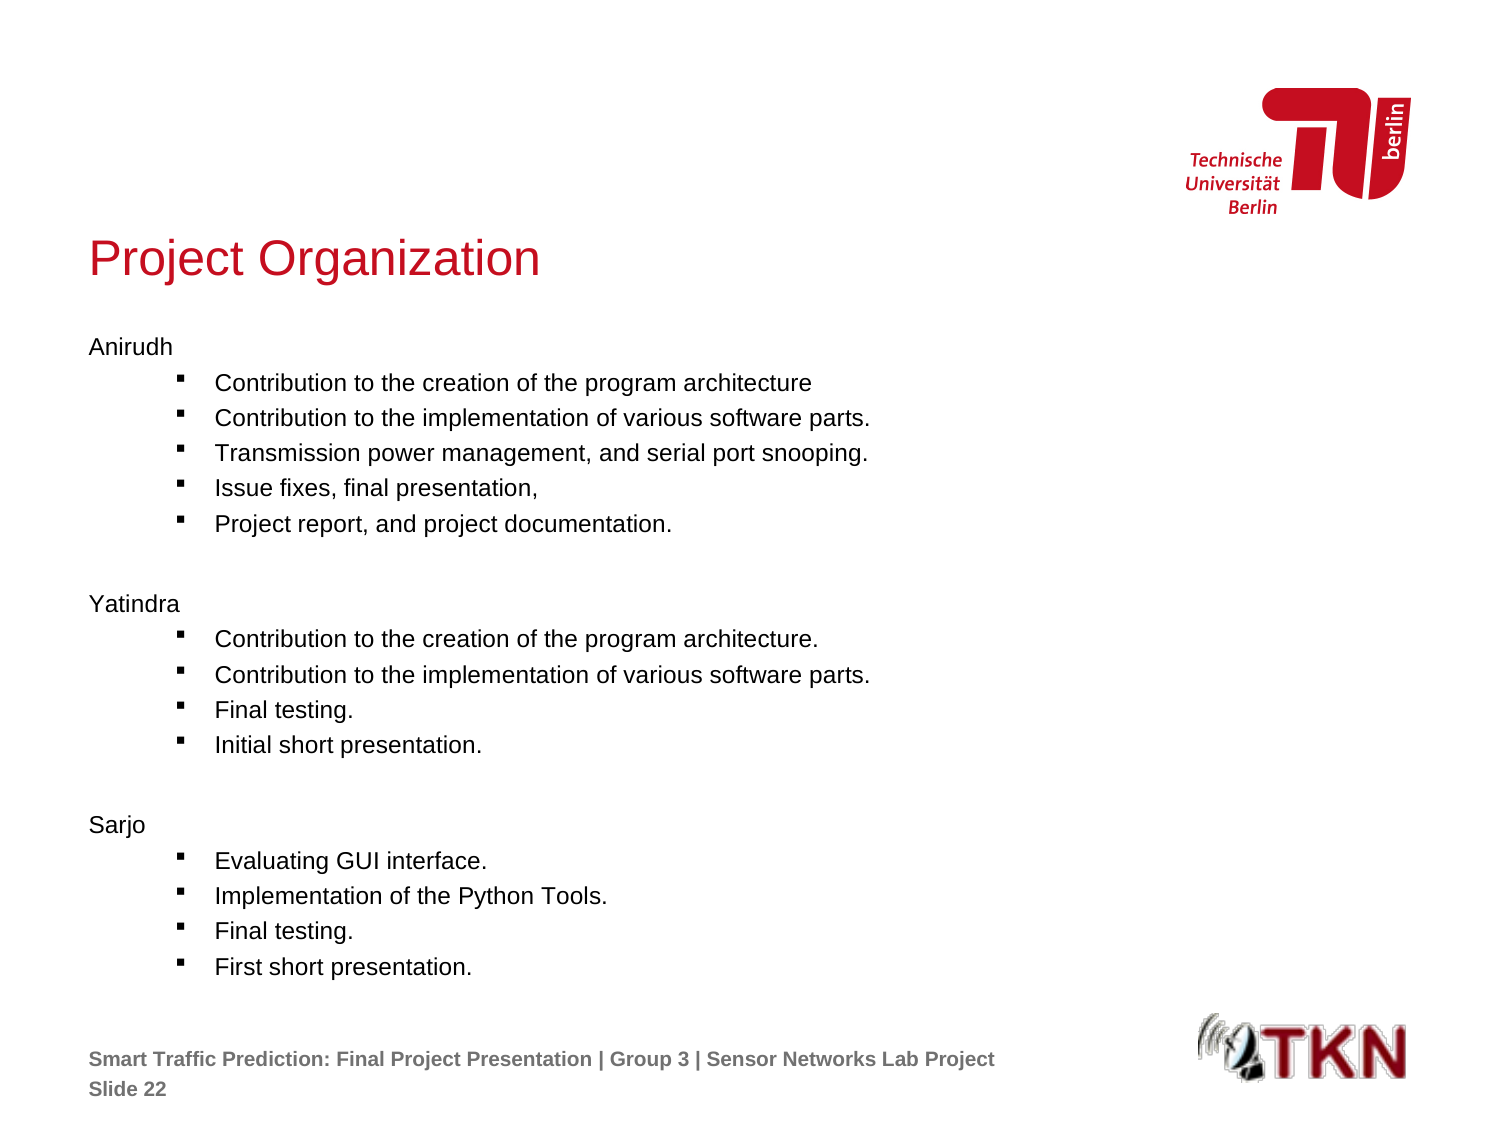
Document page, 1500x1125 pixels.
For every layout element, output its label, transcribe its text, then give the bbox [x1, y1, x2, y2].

list Anirudh Contribution to the creation of the program architecture Contribution to the implementation of various software parts. Transmission power management, and serial port snooping. Issue fixes, final presentation, Project report, and project documentation. Yatindra Contribution to the creation of the program architecture. Contribution to the implementation of various software parts. Final testing. Initial short presentation. Sarjo Evaluating GUI interface. Implementation of the Python Tools. Final testing. First short presentation. [88, 315, 1411, 983]
text_box Slide <number> [88, 1075, 1176, 1101]
picture [1198, 1013, 1408, 1083]
text_box [1175, 1011, 1424, 1106]
title Project Organization [88, 222, 1411, 286]
text_box Smart Traffic Prediction: Final Project Presentation | Group 3 | Sensor Networks Lab Project [88, 1045, 1176, 1071]
picture [1186, 88, 1411, 214]
